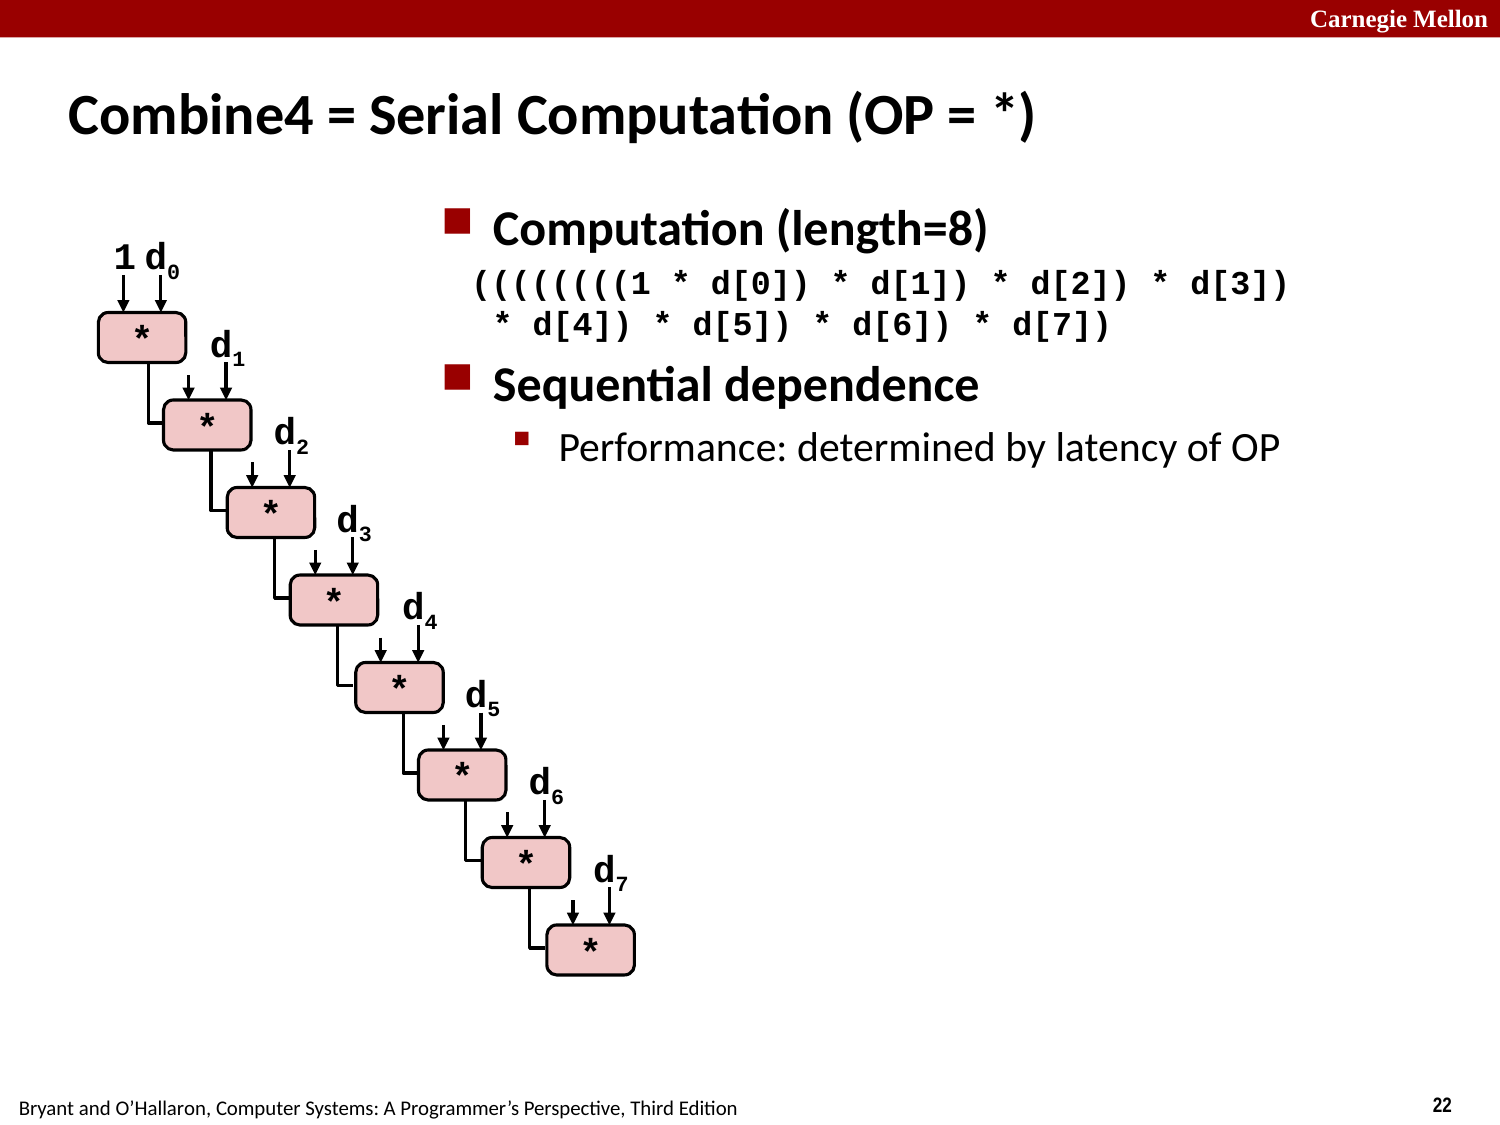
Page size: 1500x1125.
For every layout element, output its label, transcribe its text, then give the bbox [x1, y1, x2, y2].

text_box 1 [105, 224, 135, 285]
text_box * [355, 662, 444, 713]
title Combine4 = Serial Computation (OP = *) [53, 46, 1475, 175]
text_box d0 [135, 224, 189, 291]
text_box * [418, 750, 506, 801]
text_box d2 [264, 399, 318, 466]
text_box * [546, 924, 635, 976]
list Computation (length=8) ((((((((1 * d[0]) * d[1]) * d[2]) * d[3]) * d[4]) * d[5]) * d[6]) * d[7]) Sequential dependence Performance: determined by latency of OP [430, 187, 1475, 463]
text_box d3 [327, 487, 381, 554]
text_box * [227, 487, 315, 538]
text_box * [290, 575, 378, 626]
text_box d7 [584, 837, 638, 904]
text_box * [163, 399, 252, 451]
text_box d6 [519, 749, 573, 816]
text_box * [98, 312, 186, 363]
text_box * [482, 837, 570, 888]
text_box d4 [393, 574, 447, 641]
text_box d5 [455, 662, 509, 729]
text_box d1 [201, 312, 254, 379]
